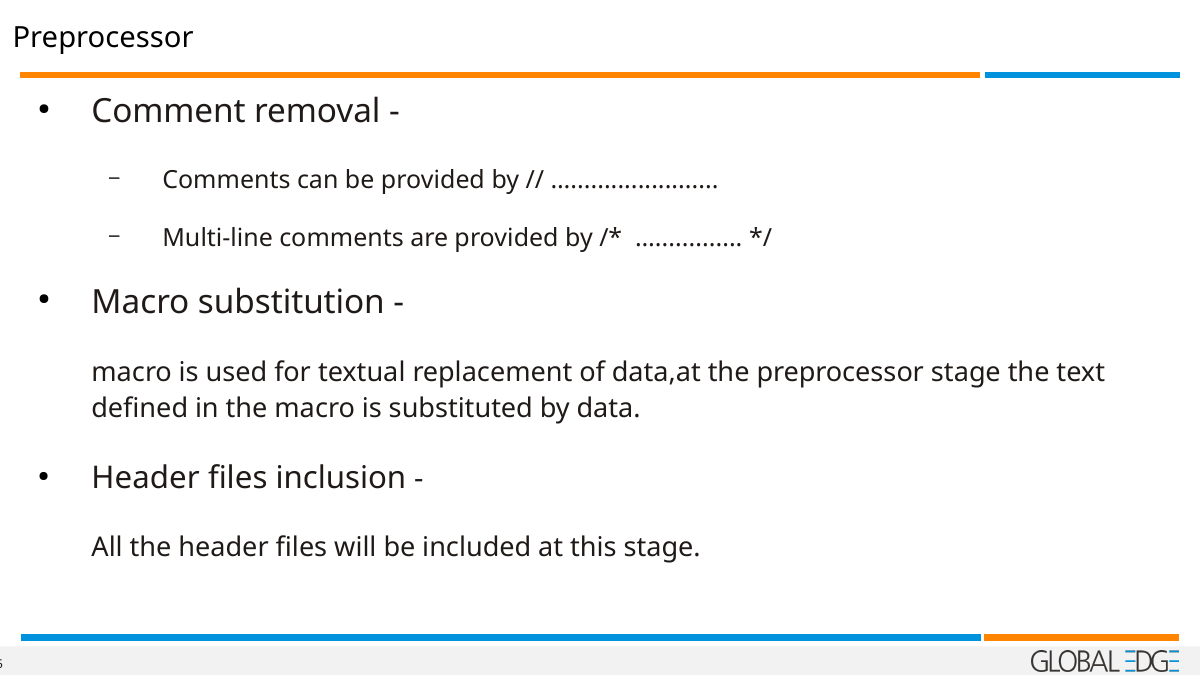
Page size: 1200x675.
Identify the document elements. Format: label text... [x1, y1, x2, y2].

list Comment removal - Comments can be provided by // …...................... Multi-line comments are provided by /* …............. */ Macro substitution - macro is used for textual replacement of data,at the preprocessor stage the text defined in the macro is substituted by data. Header files inclusion - All the header files will be included at this stage. [20, 87, 1179, 628]
title Preprocessor [12, 9, 1088, 63]
picture [1031, 650, 1179, 672]
